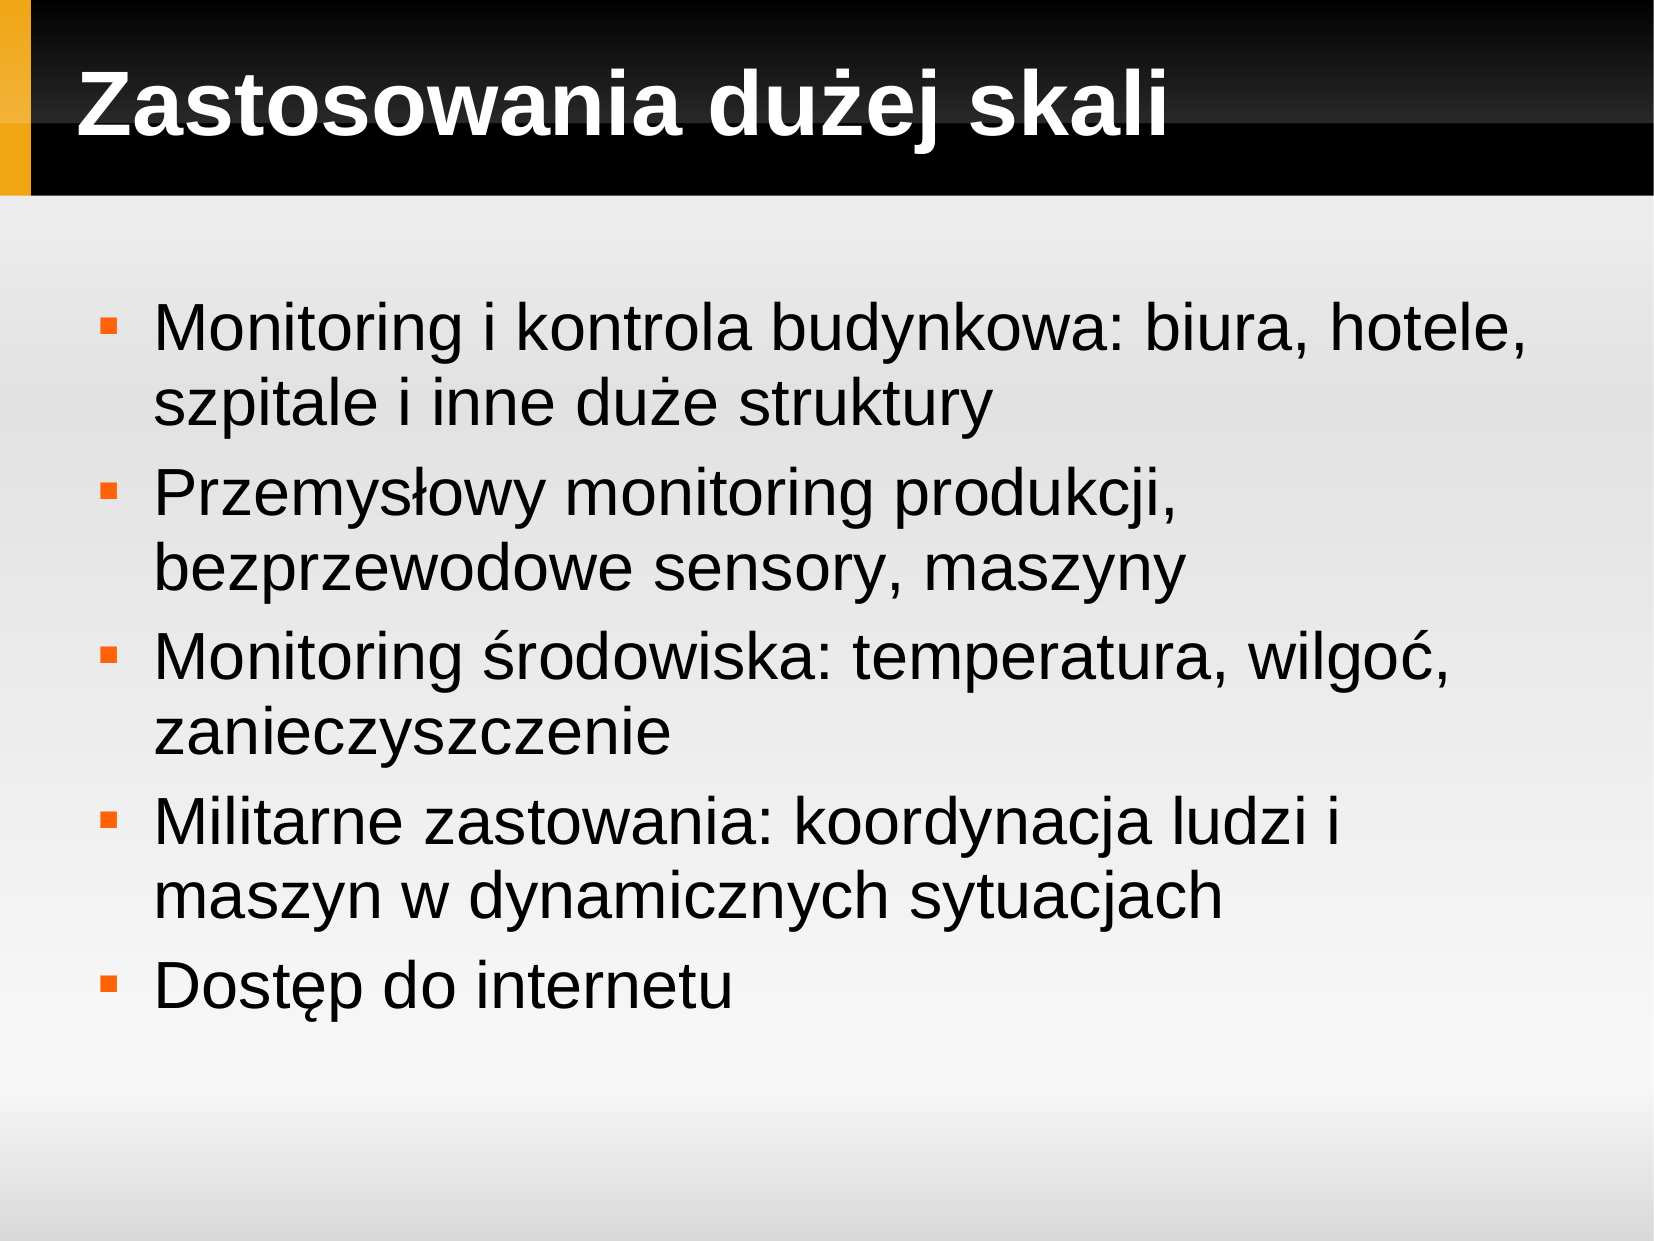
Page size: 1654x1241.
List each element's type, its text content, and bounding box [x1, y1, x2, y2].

title Zastosowania dużej skali [76, 0, 1565, 208]
list Monitoring i kontrola budynkowa: biura, hotele, szpitale i inne duże struktury Przemysłowy monitoring produkcji, bezprzewodowe sensory, maszyny Monitoring środowiska: temperatura, wilgoć, zanieczyszczenie Militarne zastowania: koordynacja ludzi i maszyn w dynamicznych sytuacjach Dostęp do internetu [82, 290, 1576, 1109]
picture [0, 0, 1654, 1241]
